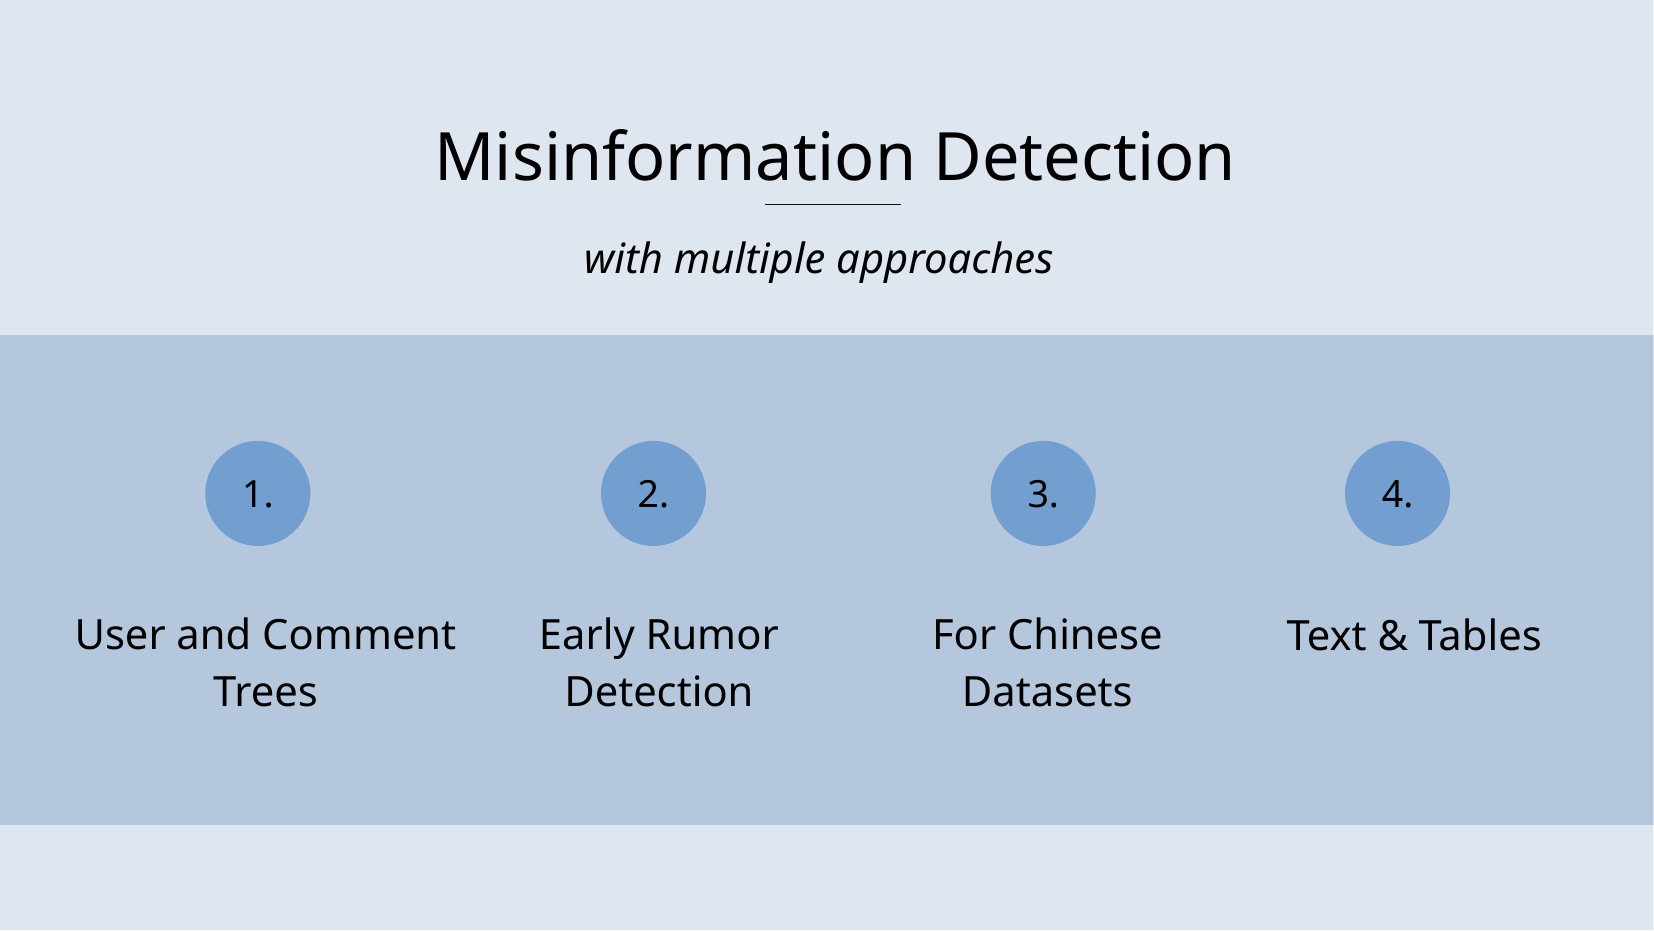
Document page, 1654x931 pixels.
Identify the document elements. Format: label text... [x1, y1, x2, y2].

text_box 4. [1345, 440, 1451, 546]
text_box 2. [600, 440, 707, 546]
list with multiple approaches [464, 229, 1174, 316]
text_box 1. [205, 440, 311, 546]
list Early Rumor Detection [469, 518, 848, 735]
list For Chinese Datasets [859, 518, 1235, 795]
list User and Comment Trees [32, 518, 498, 822]
text_box [0, 335, 1654, 825]
list Text & Tables [1185, 518, 1644, 735]
title Misinformation Detection [91, 76, 1580, 233]
text_box 3. [990, 440, 1096, 546]
